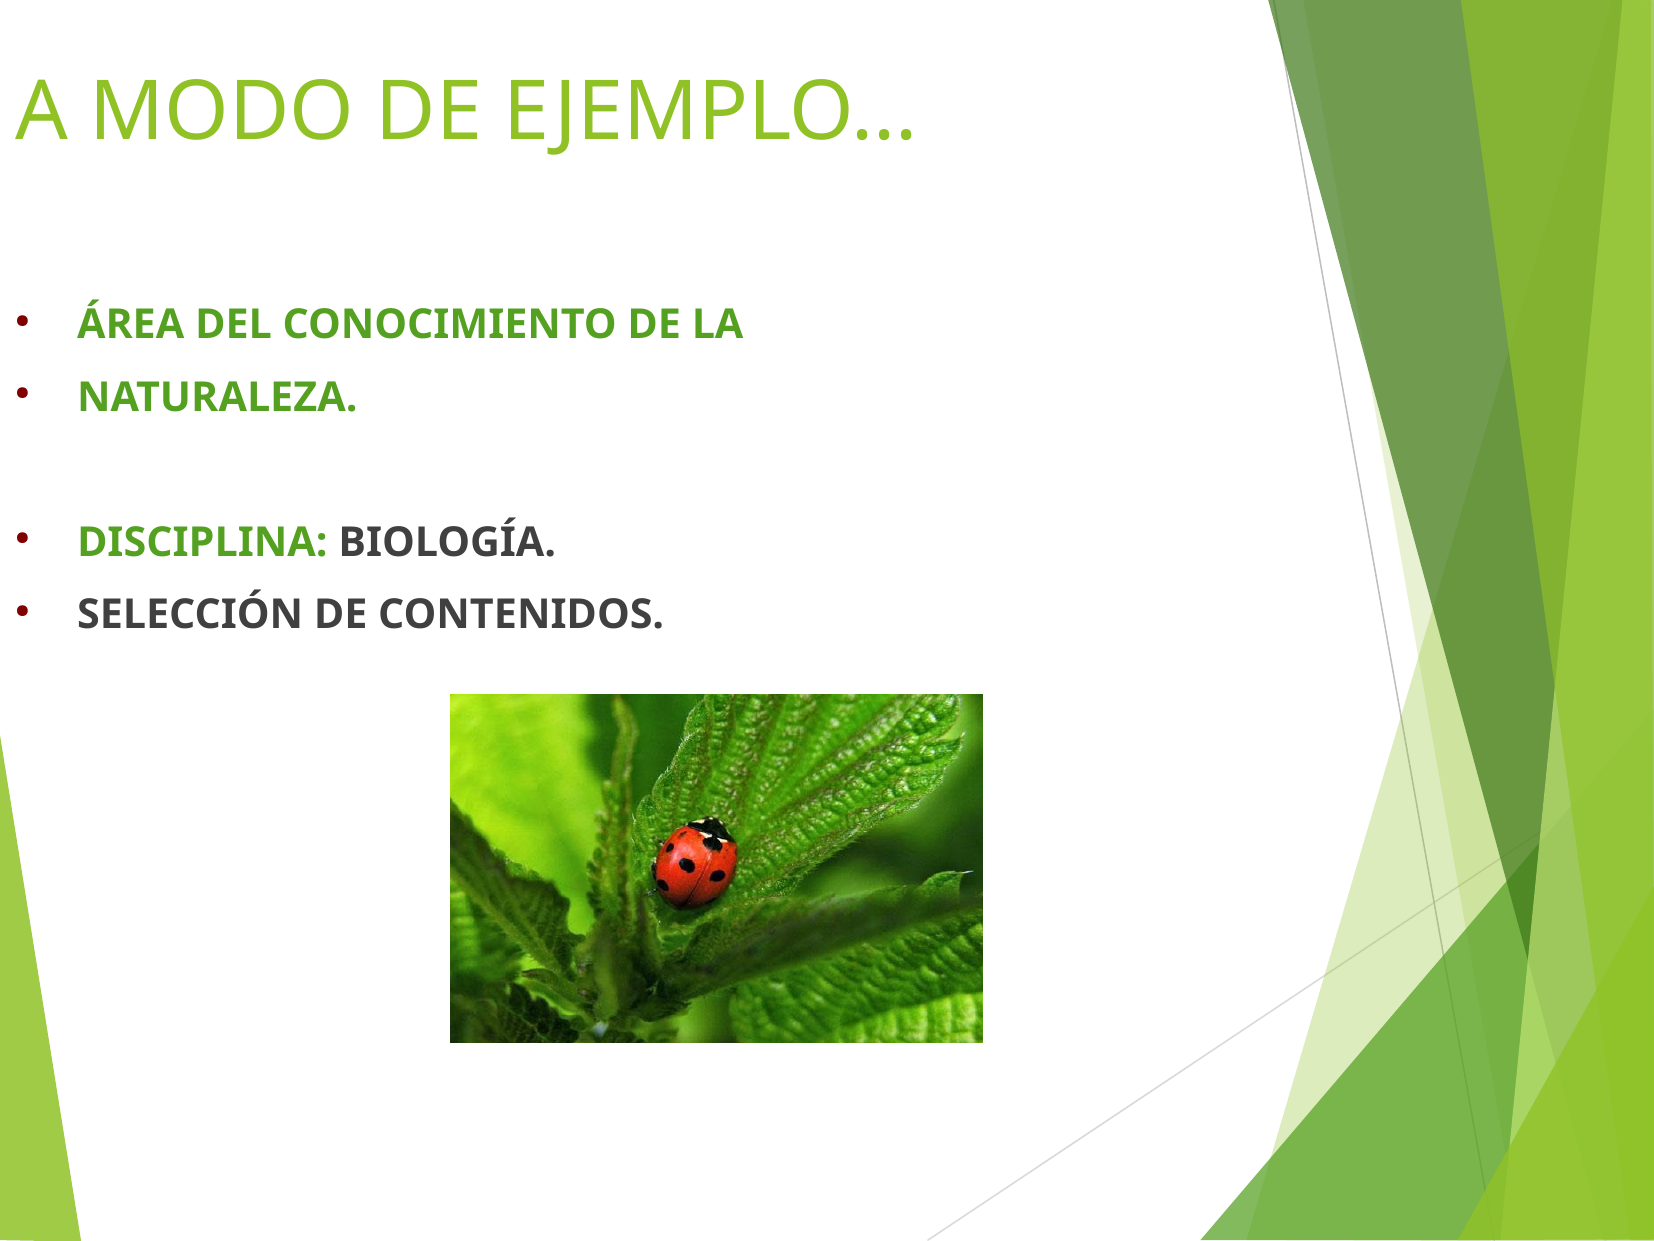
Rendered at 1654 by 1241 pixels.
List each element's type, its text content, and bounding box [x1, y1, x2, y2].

title A MODO DE EJEMPLO... [0, 49, 1489, 257]
list ÁREA DEL CONOCIMIENTO DE LA NATURALEZA. DISCIPLINA: BIOLOGÍA. SELECCIÓN DE CONTENIDOS. [0, 290, 1489, 1010]
picture [450, 694, 983, 1043]
